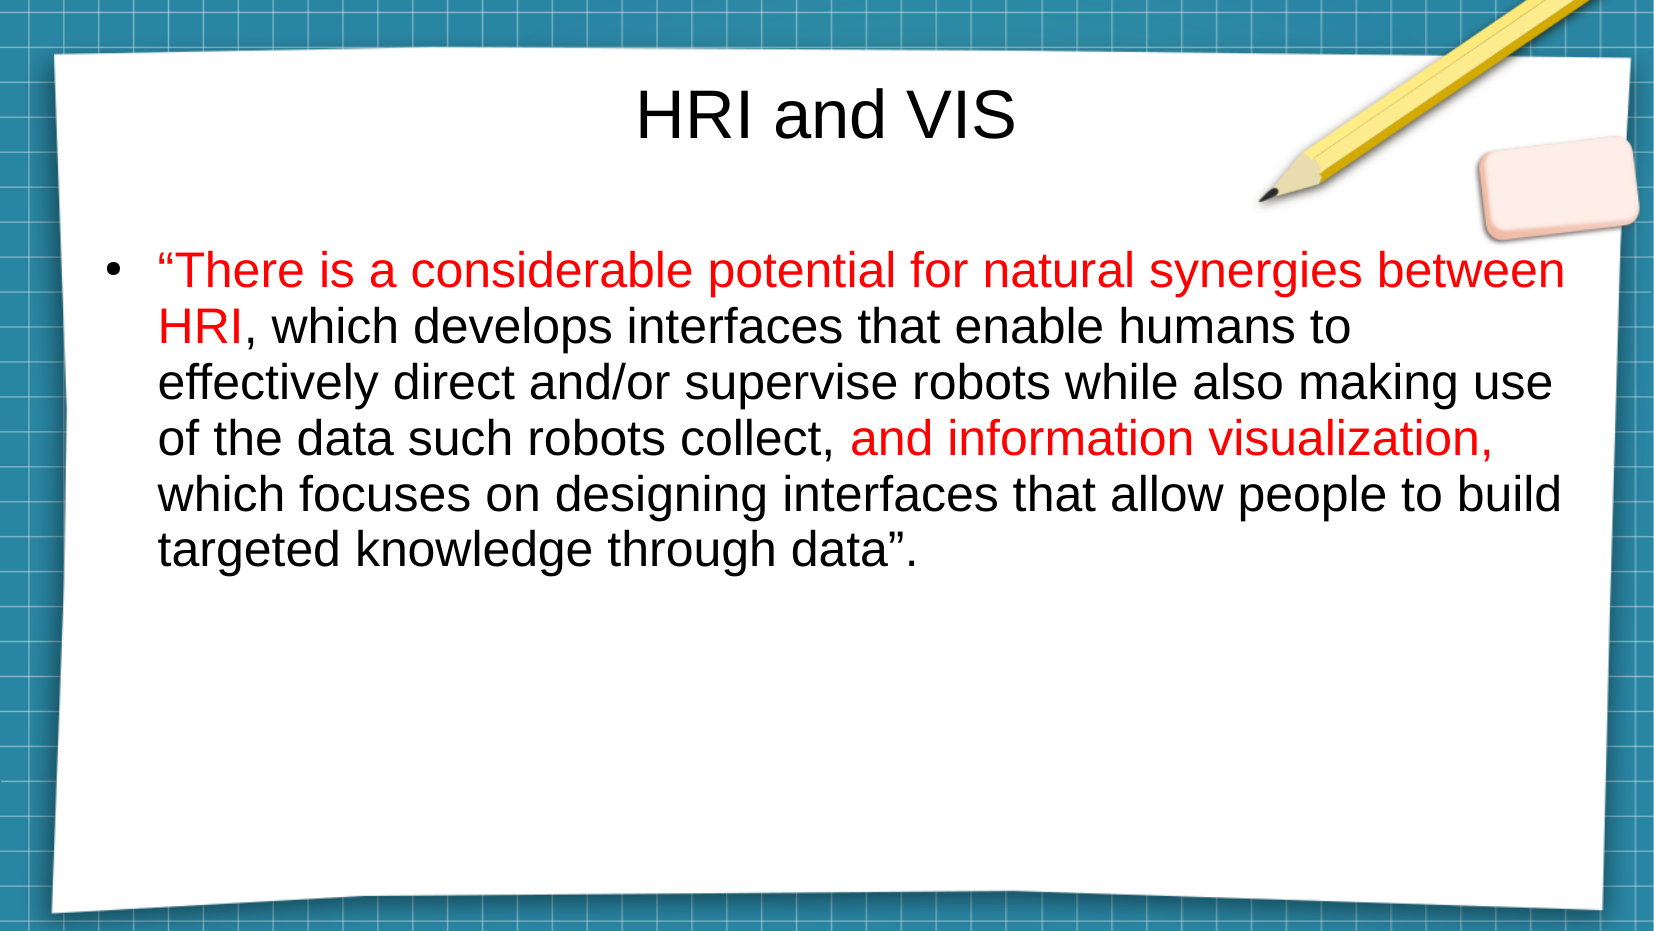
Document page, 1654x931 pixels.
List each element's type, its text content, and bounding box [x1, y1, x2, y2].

picture [0, 0, 1654, 931]
list “There is a considerable potential for natural synergies between HRI, which develops interfaces that enable humans to effectively direct and/or supervise robots while also making use of the data such robots collect, and information visualization, which focuses on designing interfaces that allow people to build targeted knowledge through data”. [86, 242, 1576, 663]
title HRI and VIS [82, 37, 1571, 193]
